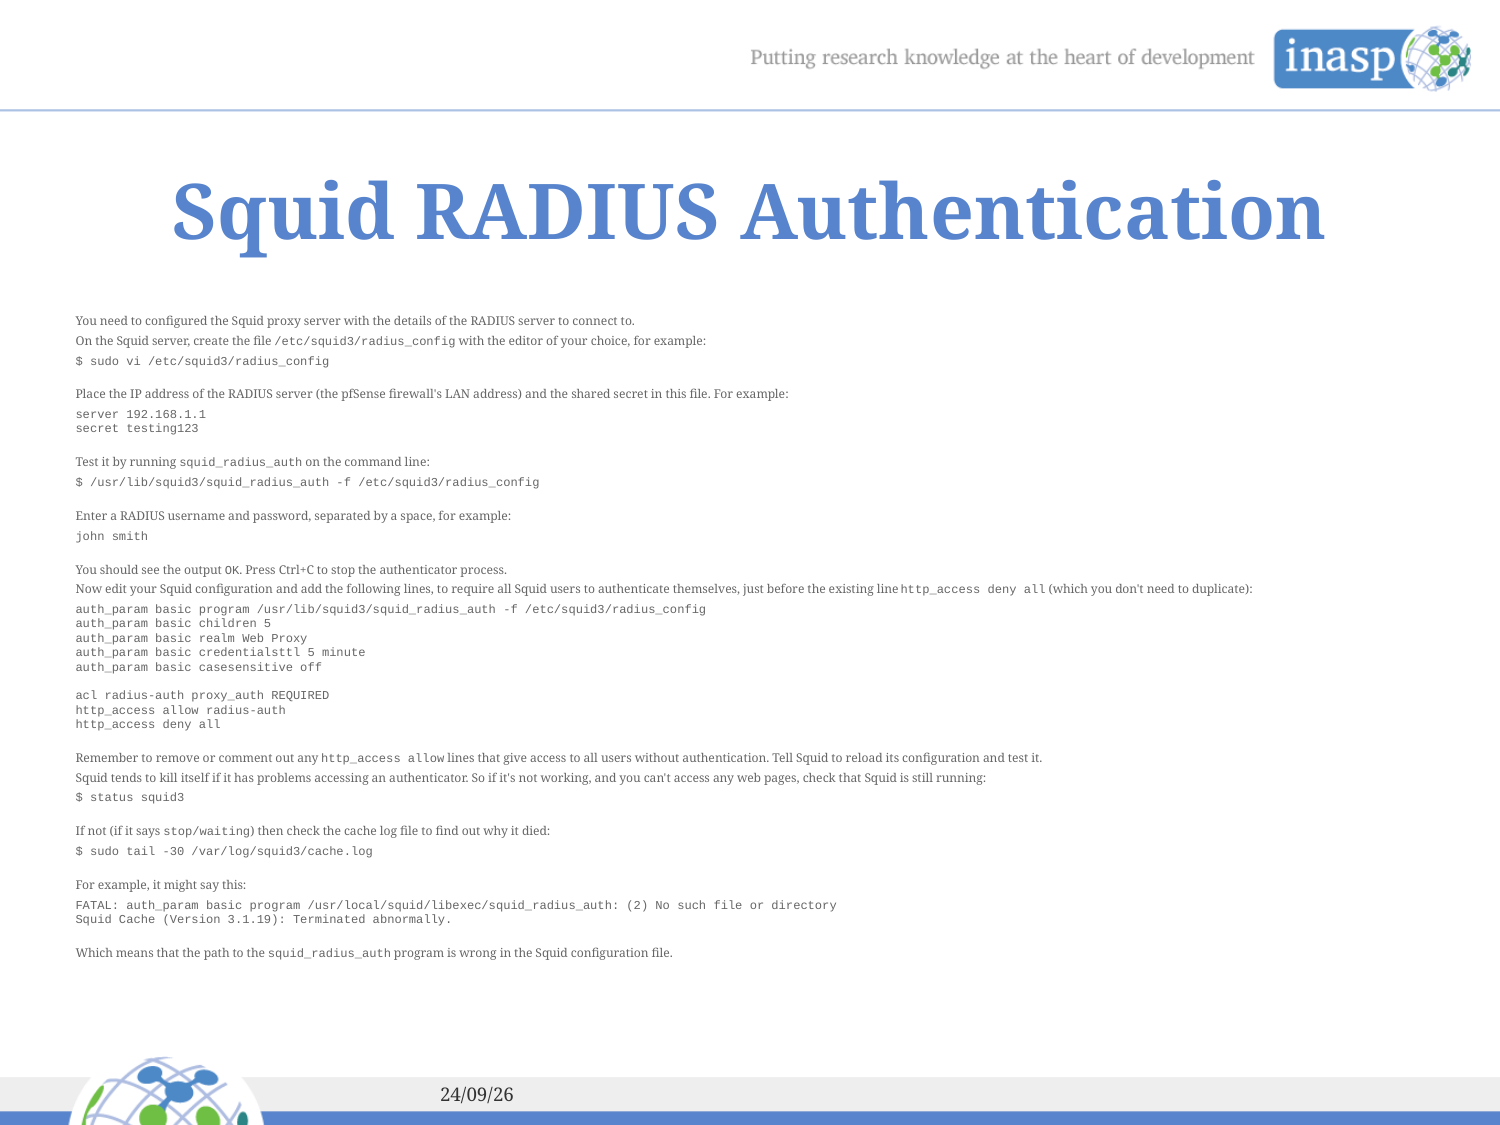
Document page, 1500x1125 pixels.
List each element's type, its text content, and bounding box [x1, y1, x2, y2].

picture [0, 0, 1500, 1125]
title Squid RADIUS Authentication [75, 129, 1426, 313]
list You need to configured the Squid proxy server with the details of the RADIUS server to connect to. On the Squid server, create the file /etc/squid3/radius_config with the editor of your choice, for example: $ sudo vi /etc/squid3/radius_config Place the IP address of the RADIUS server (the pfSense firewall's LAN address) and the shared secret in this file. For example: server 192.168.1.1 secret testing123 Test it by running squid_radius_auth on the command line: $ /usr/lib/squid3/squid_radius_auth -f /etc/squid3/radius_config Enter a RADIUS username and password, separated by a space, for example: john smith You should see the output OK. Press Ctrl+C to stop the authenticator process. Now edit your Squid configuration and add the following lines, to require all Squid users to authenticate themselves, just before the existing line http_access deny all (which you don't need to duplicate): auth_param basic program /usr/lib/squid3/squid_radius_auth -f /etc/squid3/radius_config auth_param basic children 5 auth_param basic realm Web Proxy auth_param basic credentialsttl 5 minute auth_param basic casesensitive off acl radius-auth proxy_auth REQUIRED http_access allow radius-auth http_access deny all Remember to remove or comment out any http_access allow lines that give access to all users without authentication. Tell Squid to reload its configuration and test it. Squid tends to kill itself if it has problems accessing an authenticator. So if it's not working, and you can't access any web pages, check that Squid is still running: $ status squid3 If not (if it says stop/waiting) then check the cache log file to find out why it died: $ sudo tail -30 /var/log/squid3/cache.log For example, it might say this: FATAL: auth_param basic program /usr/local/squid/libexec/squid_radius_auth: (2) No such file or directory Squid Cache (Version 3.1.19): Terminated abnormally. Which means that the path to the squid_radius_auth program is wrong in the Squid configuration file. [75, 313, 1426, 967]
